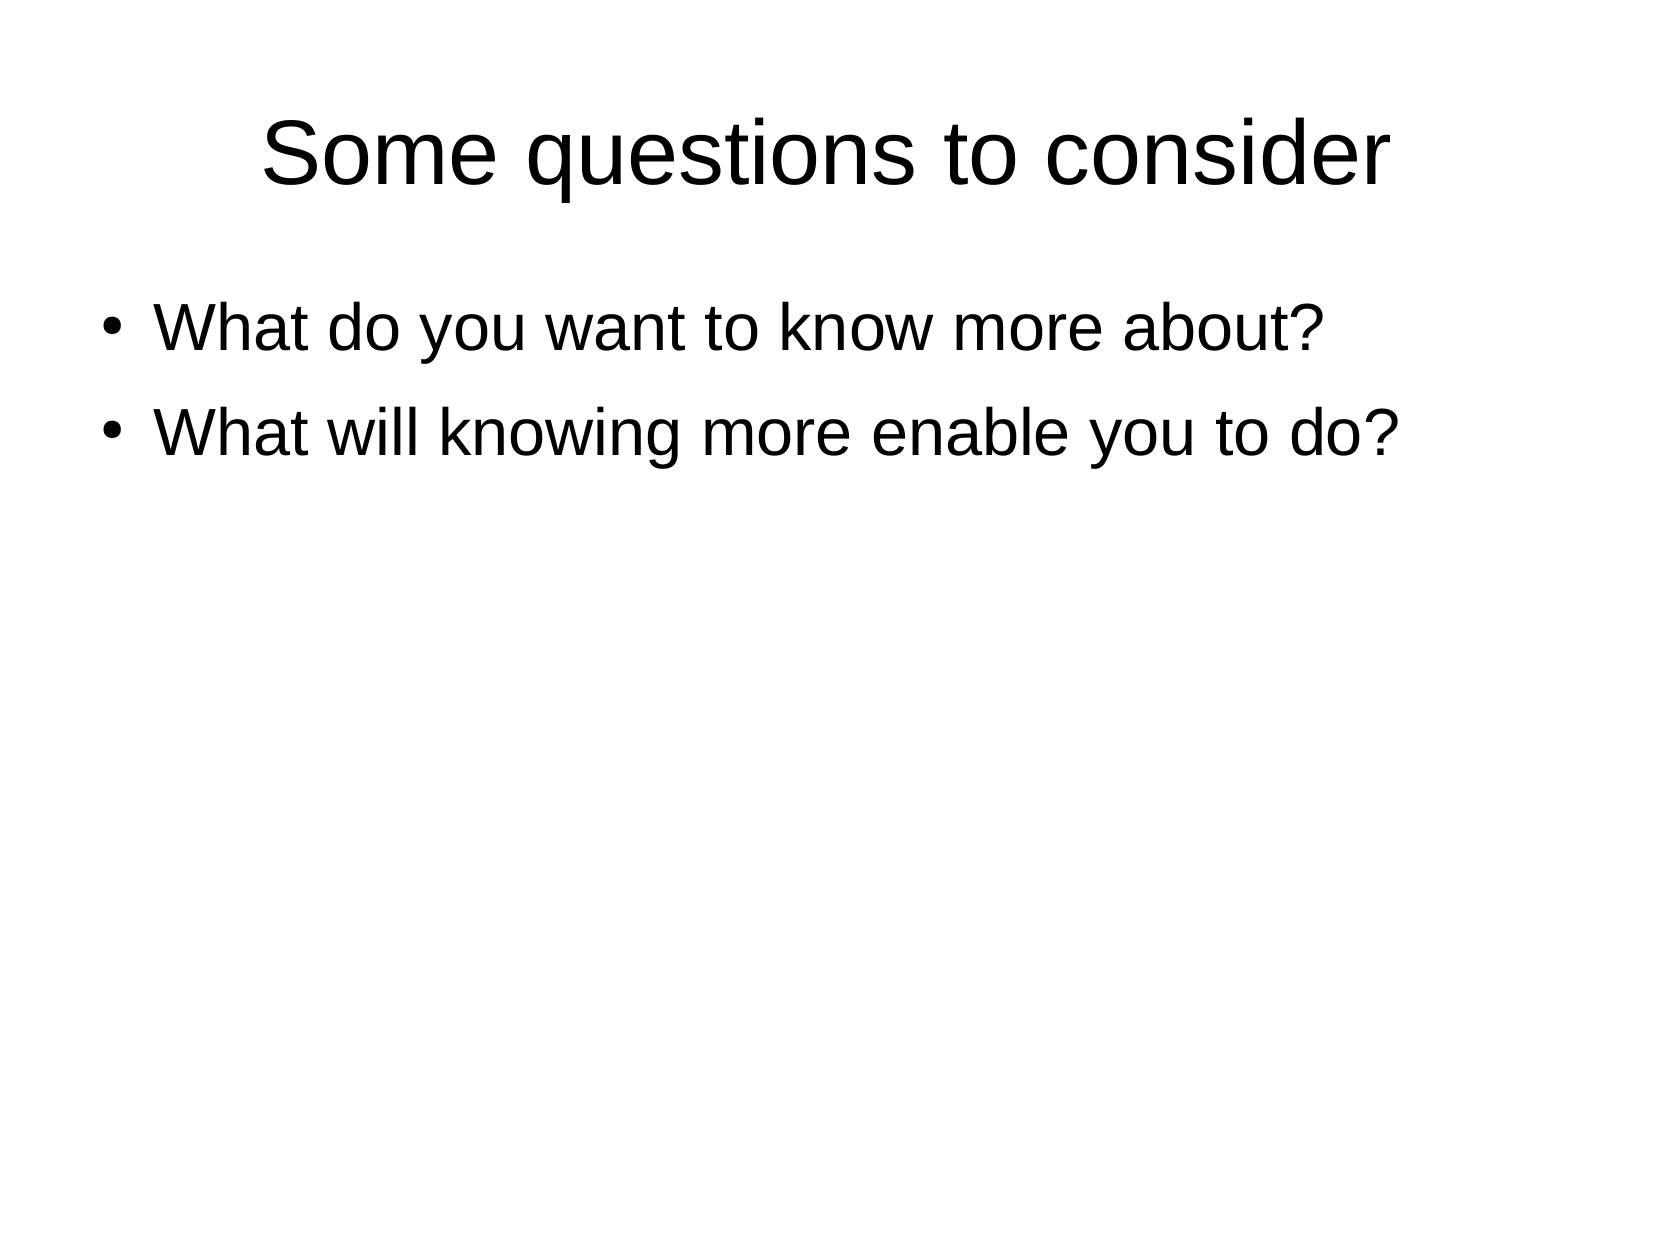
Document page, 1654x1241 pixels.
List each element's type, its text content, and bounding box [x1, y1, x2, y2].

list What do you want to know more about? What will knowing more enable you to do? [82, 290, 1571, 1010]
title Some questions to consider [82, 49, 1571, 257]
